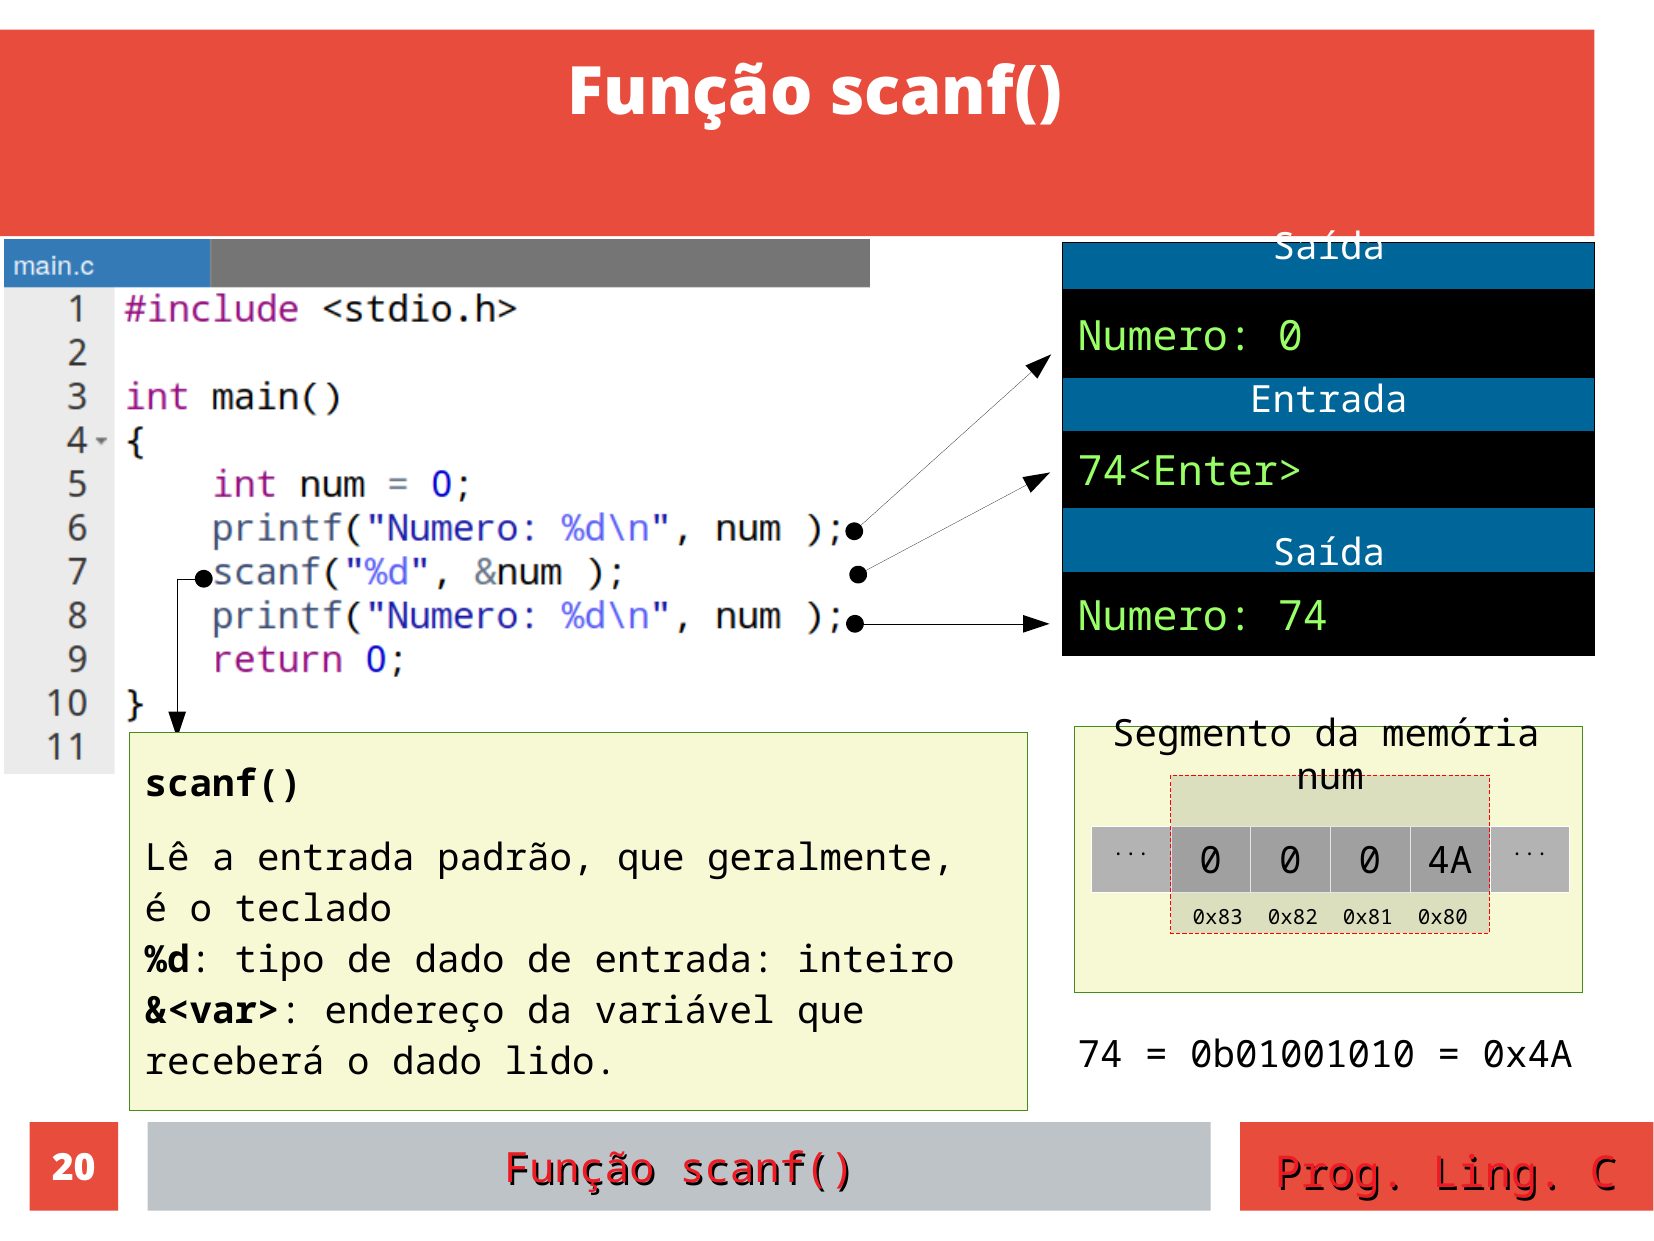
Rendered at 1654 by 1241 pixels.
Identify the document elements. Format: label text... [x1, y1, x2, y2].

text_box Prog. Ling. C [1233, 1133, 1654, 1202]
table_header ... [1092, 827, 1170, 892]
picture [4, 239, 870, 774]
text_box scanf() Lê a entrada padrão, que geralmente, é o teclado %d: tipo de dado de entrada: inteiro &<var>: endereço da variável que receberá o dado lido. [129, 732, 1028, 1111]
text_box Segmento da memória [1074, 726, 1583, 993]
table_header ... [1491, 827, 1569, 892]
text_box 74 = 0b01001010 = 0x4A [1062, 1020, 1595, 1081]
title Função scanf() [283, 42, 1347, 225]
text_box Saída Entrada Saída [1062, 242, 1595, 289]
text_box 74<Enter> [1062, 431, 1595, 508]
text_box Saída Entrada Saída [1062, 378, 1595, 431]
text_box Numero: 74 [1062, 572, 1595, 656]
text_box Saída Entrada Saída [1062, 508, 1595, 572]
text_box Função scanf() [197, 1133, 1162, 1199]
text_box num 0x83 0x82 0x81 0x80 [1170, 775, 1490, 934]
text_box Numero: 0 [1062, 289, 1595, 378]
